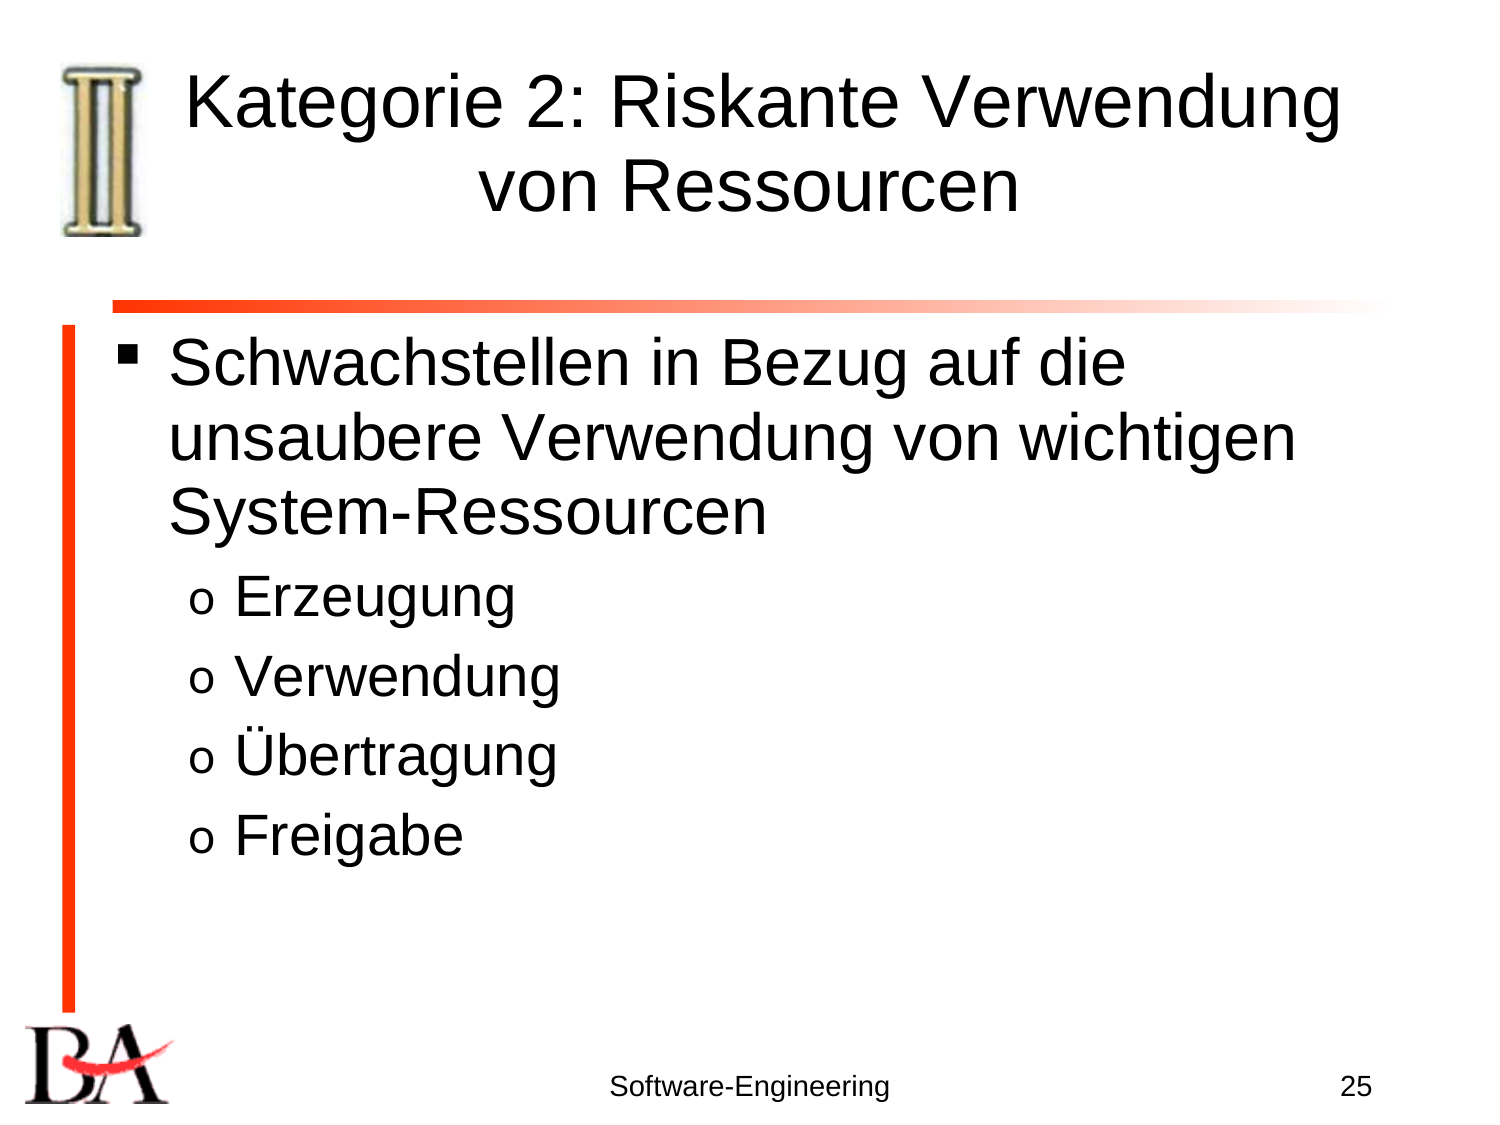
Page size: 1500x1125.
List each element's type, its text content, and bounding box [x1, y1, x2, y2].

list Schwachstellen in Bezug auf die unsaubere Verwendung von wichtigen System-Ressourcen Erzeugung Verwendung Übertragung Freigabe [112, 324, 1388, 1036]
title Kategorie 2: Riskante Verwendung von Ressourcen [112, 28, 1388, 259]
picture [60, 62, 148, 237]
picture [24, 1024, 175, 1104]
